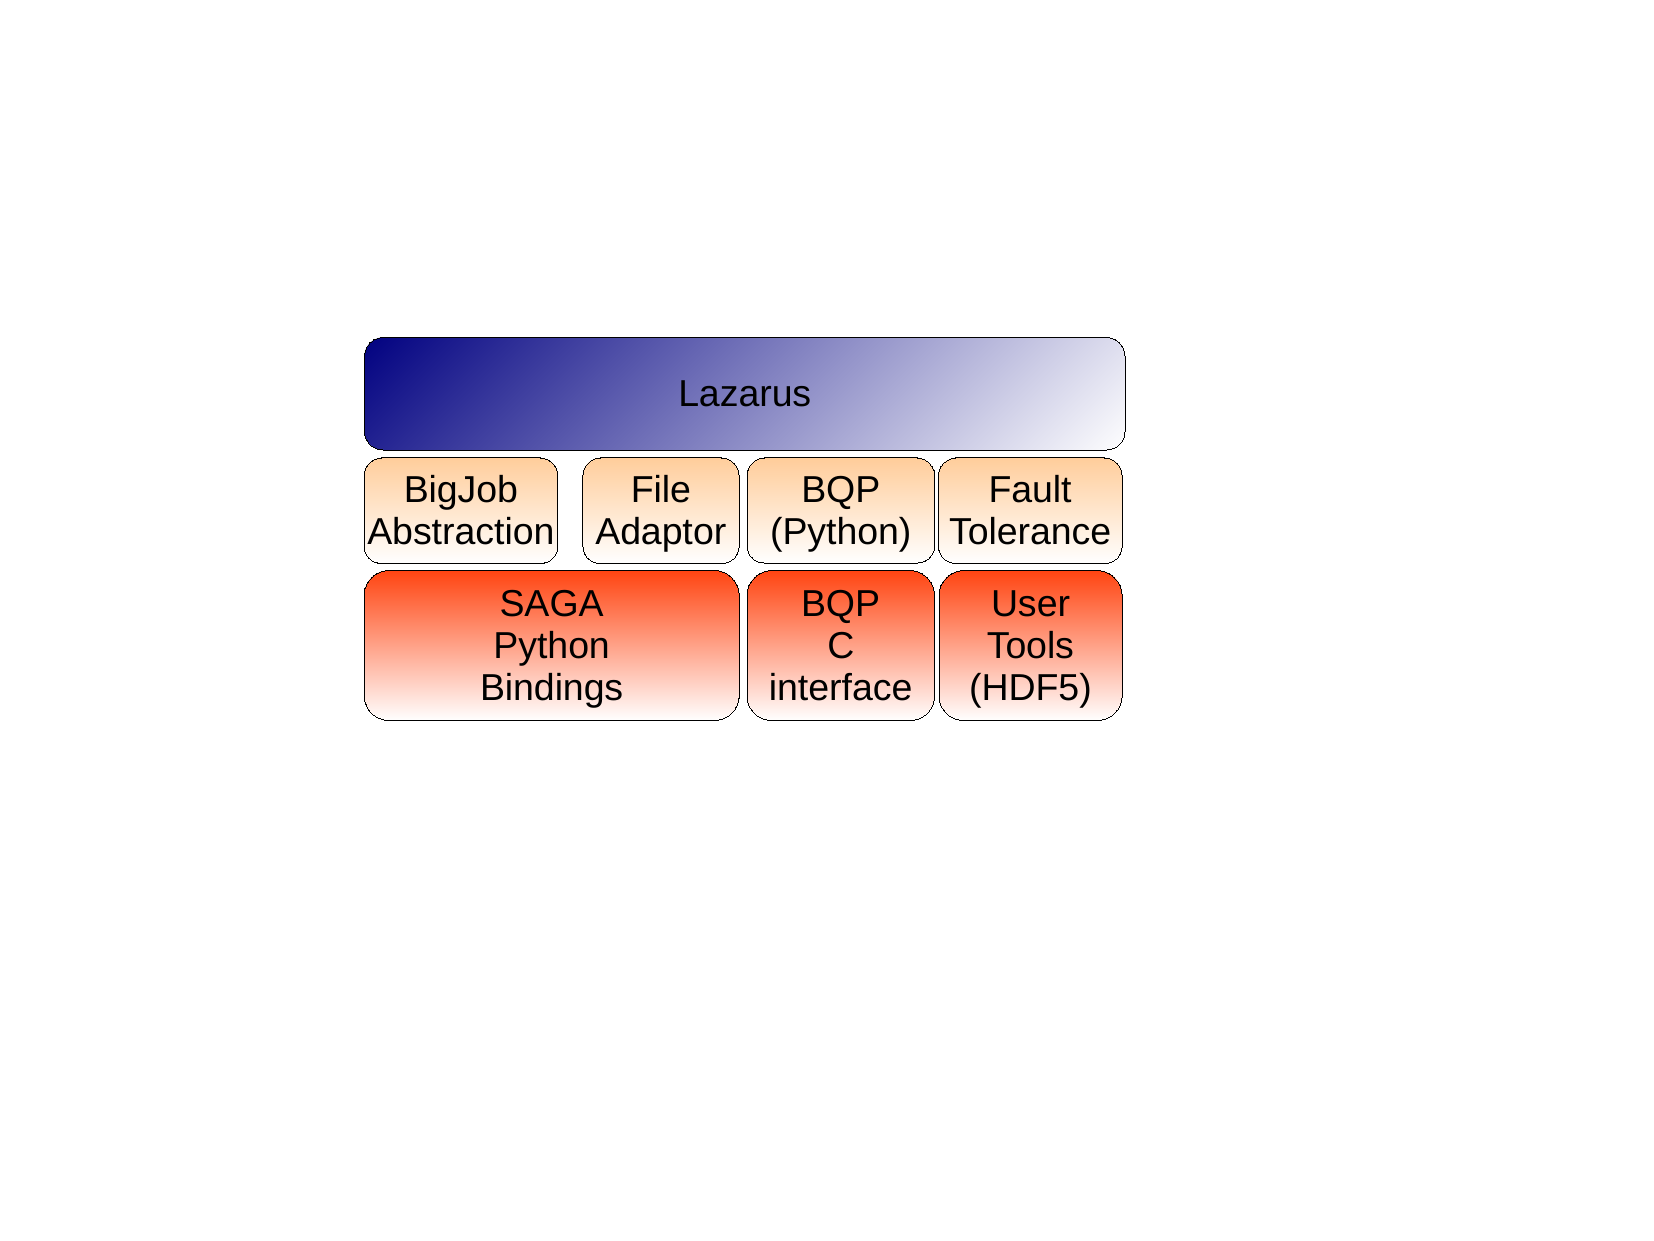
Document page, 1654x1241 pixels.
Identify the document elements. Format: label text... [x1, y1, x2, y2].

text_box SAGA Python Bindings [364, 570, 740, 721]
text_box BigJob Abstraction [364, 457, 558, 564]
text_box BQP C interface [747, 570, 935, 721]
text_box User Tools (HDF5) [939, 570, 1123, 721]
text_box File Adaptor [582, 457, 740, 564]
text_box Lazarus [364, 337, 1126, 451]
text_box Fault Tolerance [938, 457, 1123, 564]
text_box BQP (Python) [747, 457, 935, 564]
